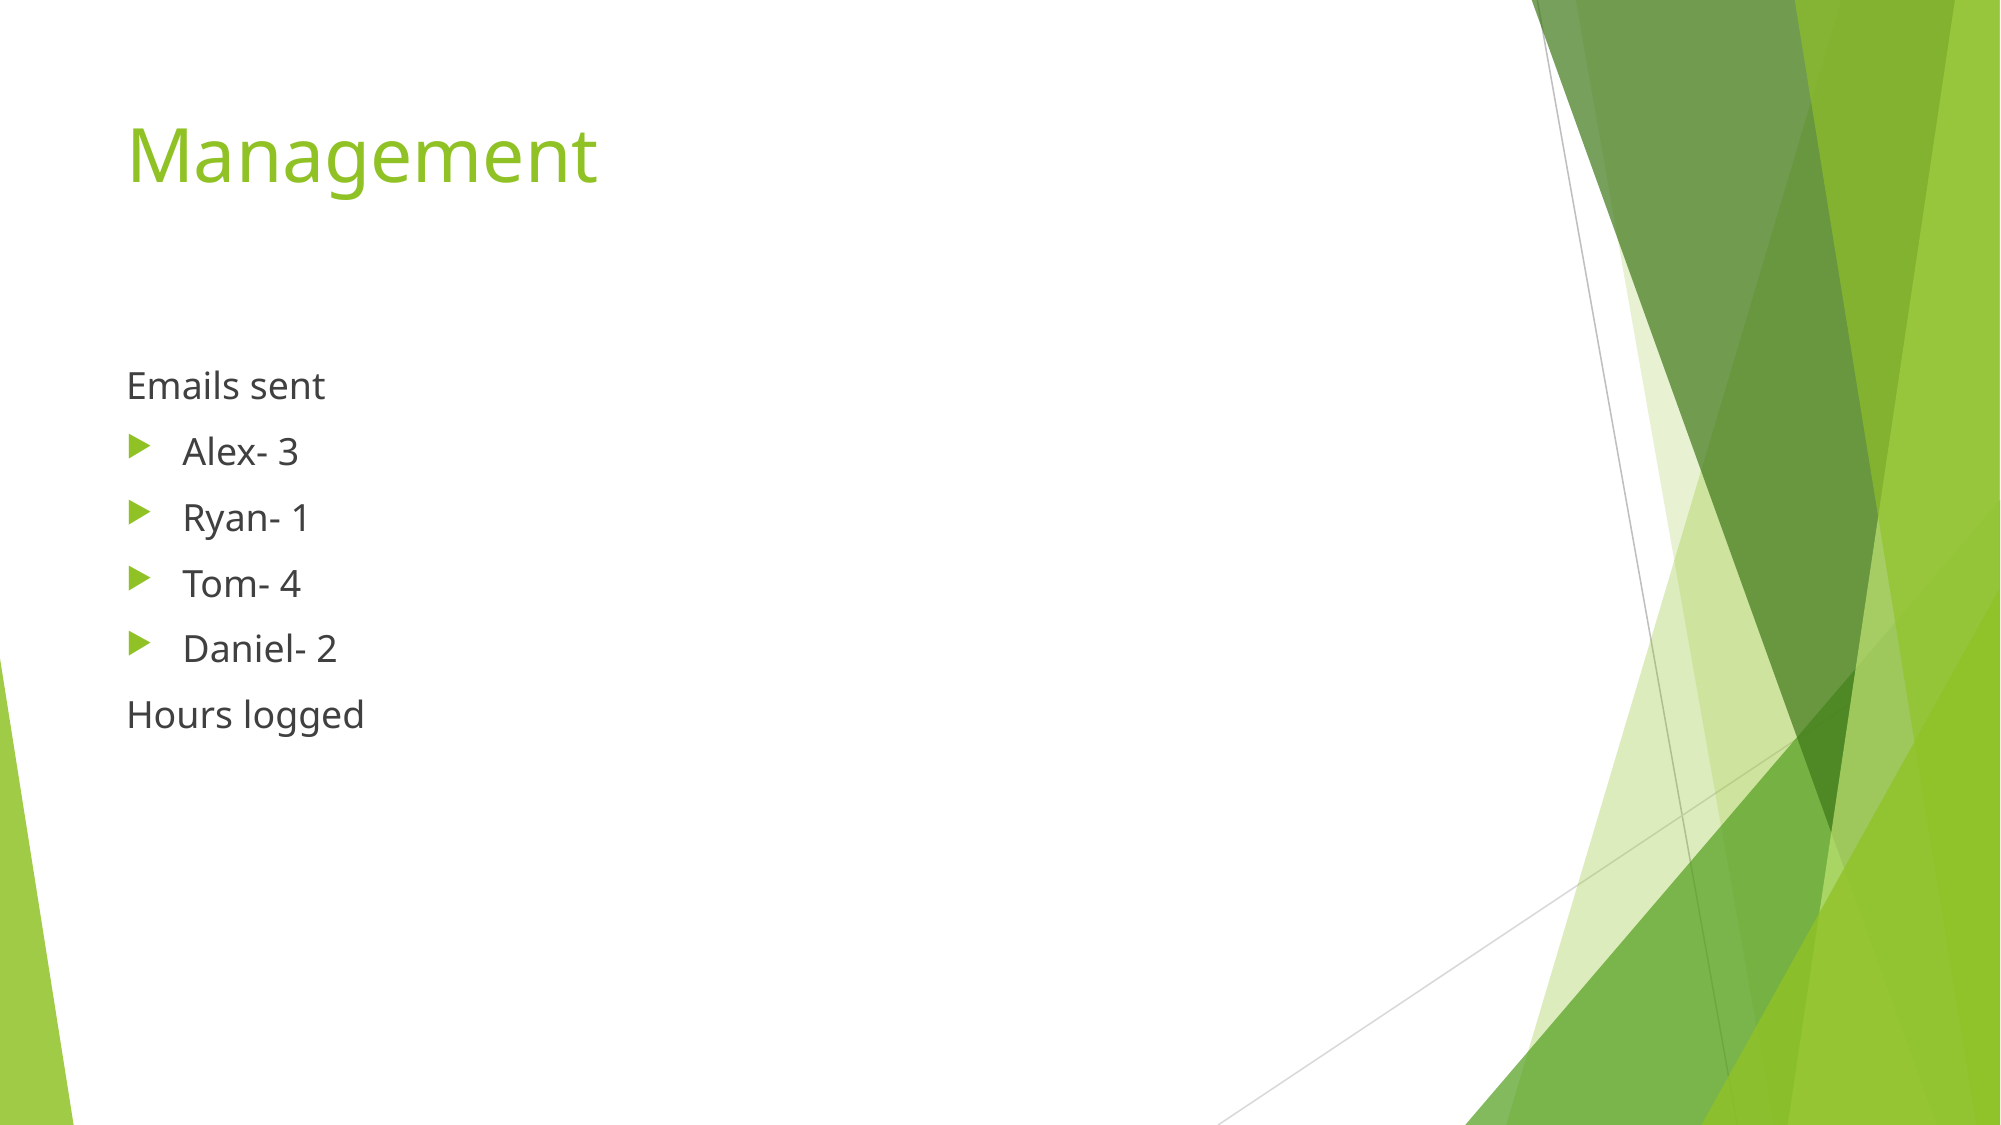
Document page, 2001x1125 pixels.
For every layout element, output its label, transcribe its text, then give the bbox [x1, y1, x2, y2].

list Emails sent Alex- 3 Ryan- 1 Tom- 4 Daniel- 2 Hours logged [111, 354, 1522, 992]
title Management [111, 99, 1522, 317]
